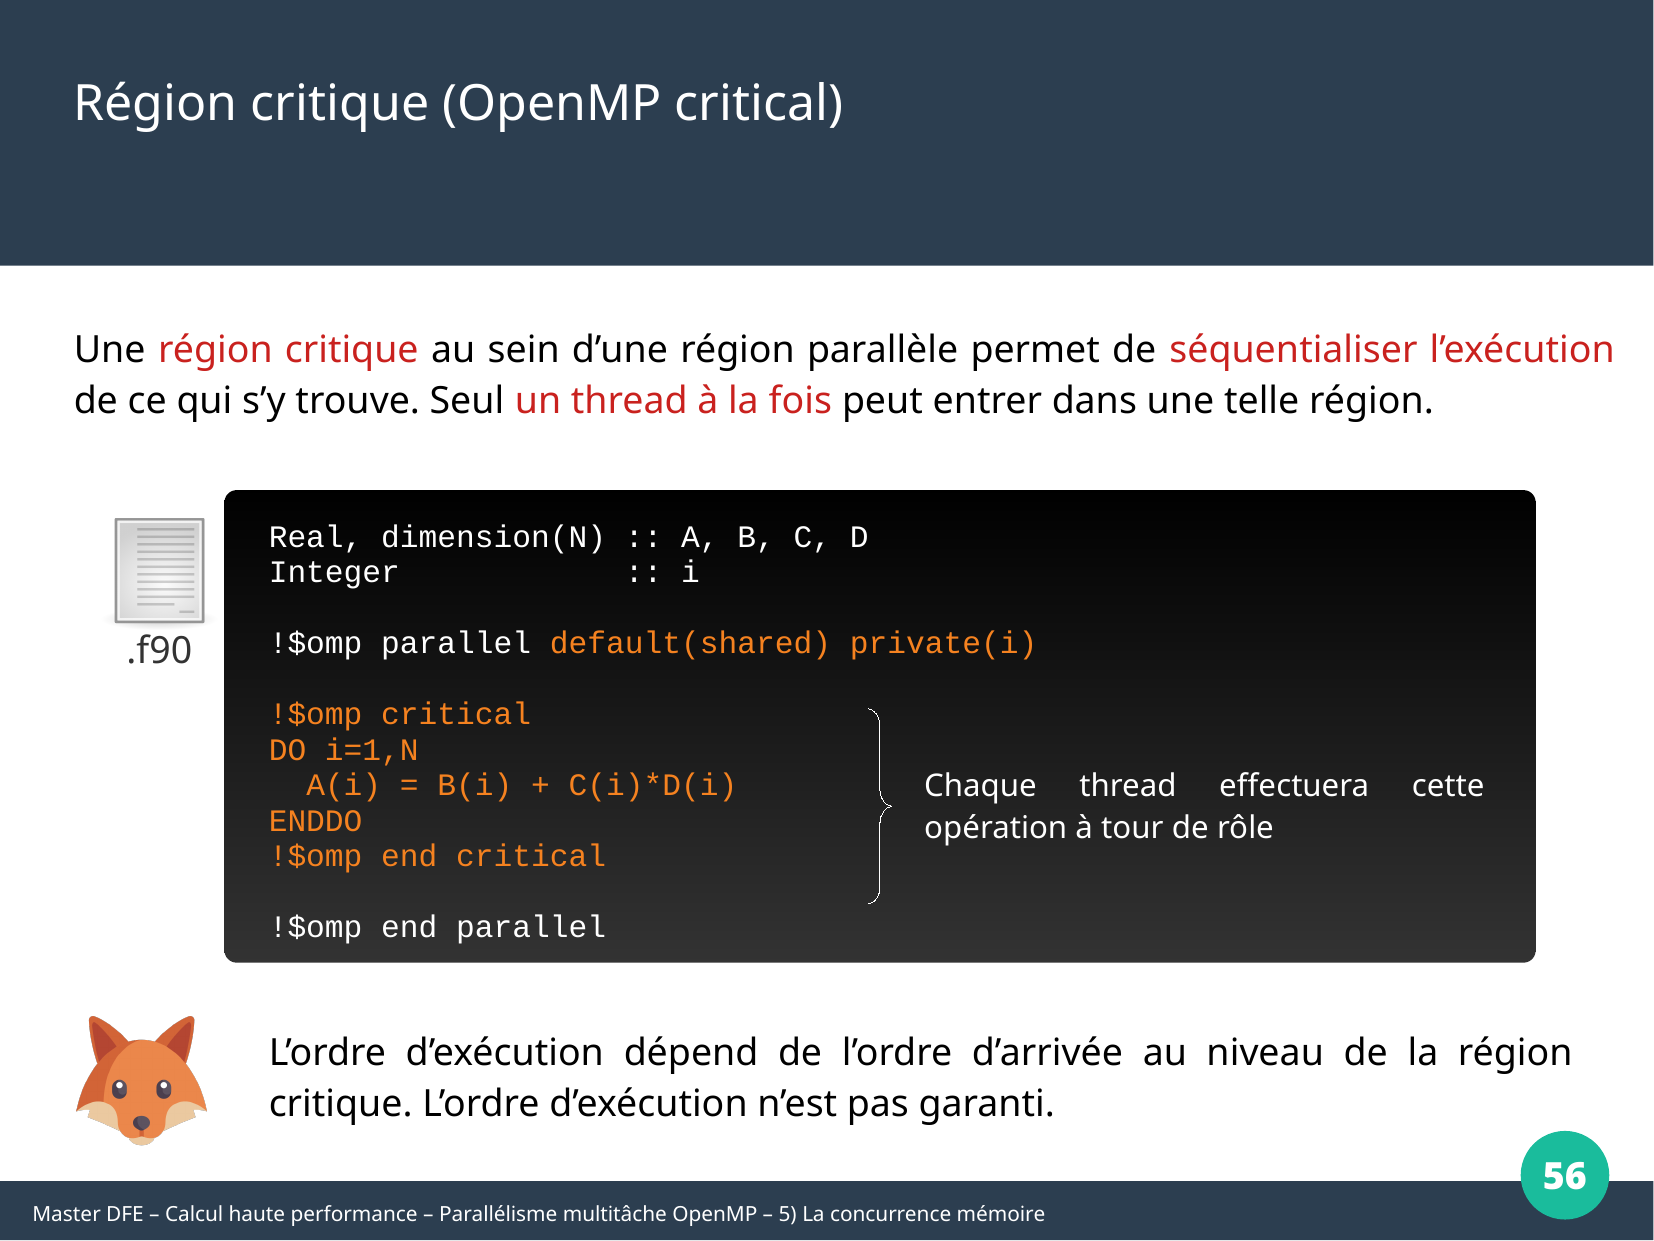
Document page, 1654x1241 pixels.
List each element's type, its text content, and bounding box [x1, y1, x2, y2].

text_box Chaque thread effectuera cette opération à tour de rôle [909, 755, 1501, 898]
text_box Région critique (OpenMP critical) [59, 59, 1477, 142]
text_box L’ordre d’exécution dépend de l’ordre d’arrivée au niveau de la région critique. L’ordre d’exécution n’est pas garanti. [253, 1017, 1589, 1146]
text_box Real, dimension(N) :: A, B, C, D Integer :: i !$omp parallel default(shared) private(i) !$omp critical DO i=1,N A(i) = B(i) + C(i)*D(i) ENDDO !$omp end critical !$omp end parallel [254, 513, 1524, 991]
picture [100, 513, 219, 616]
text_box .f90 [82, 616, 237, 683]
text_box [224, 490, 1536, 963]
picture [76, 1015, 207, 1146]
text_box Master DFE – Calcul haute performance – Parallélisme multitâche OpenMP – 5) La concurrence mémoire [17, 1191, 1436, 1235]
text_box Une région critique au sein d’une région parallèle permet de séquentialiser l’exécution de ce qui s’y trouve. Seul un thread à la fois peut entrer dans une telle région. [59, 314, 1630, 483]
